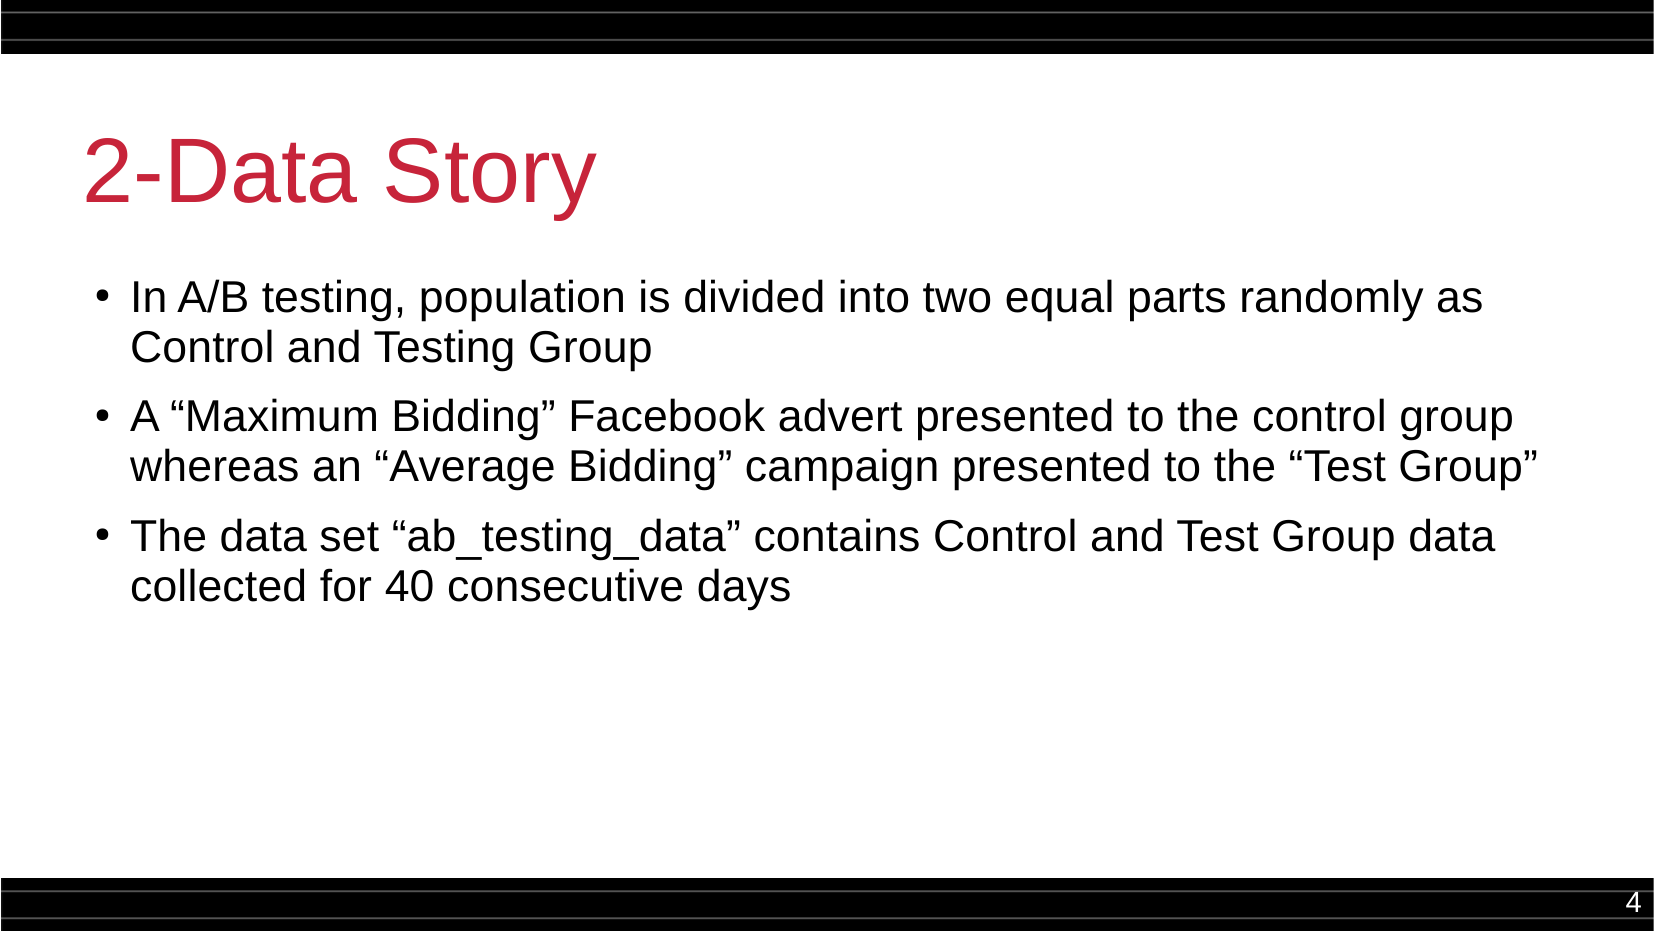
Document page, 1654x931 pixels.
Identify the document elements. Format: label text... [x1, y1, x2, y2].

title 2-Data Story [82, 92, 1571, 249]
list In A/B testing, population is divided into two equal parts randomly as Control and Testing Group A “Maximum Bidding” Facebook advert presented to the control group whereas an “Average Bidding” campaign presented to the “Test Group” The data set “ab_testing_data” contains Control and Test Group data collected for 40 consecutive days [82, 271, 1571, 758]
picture [1, 878, 1654, 931]
picture [1, 0, 1654, 54]
